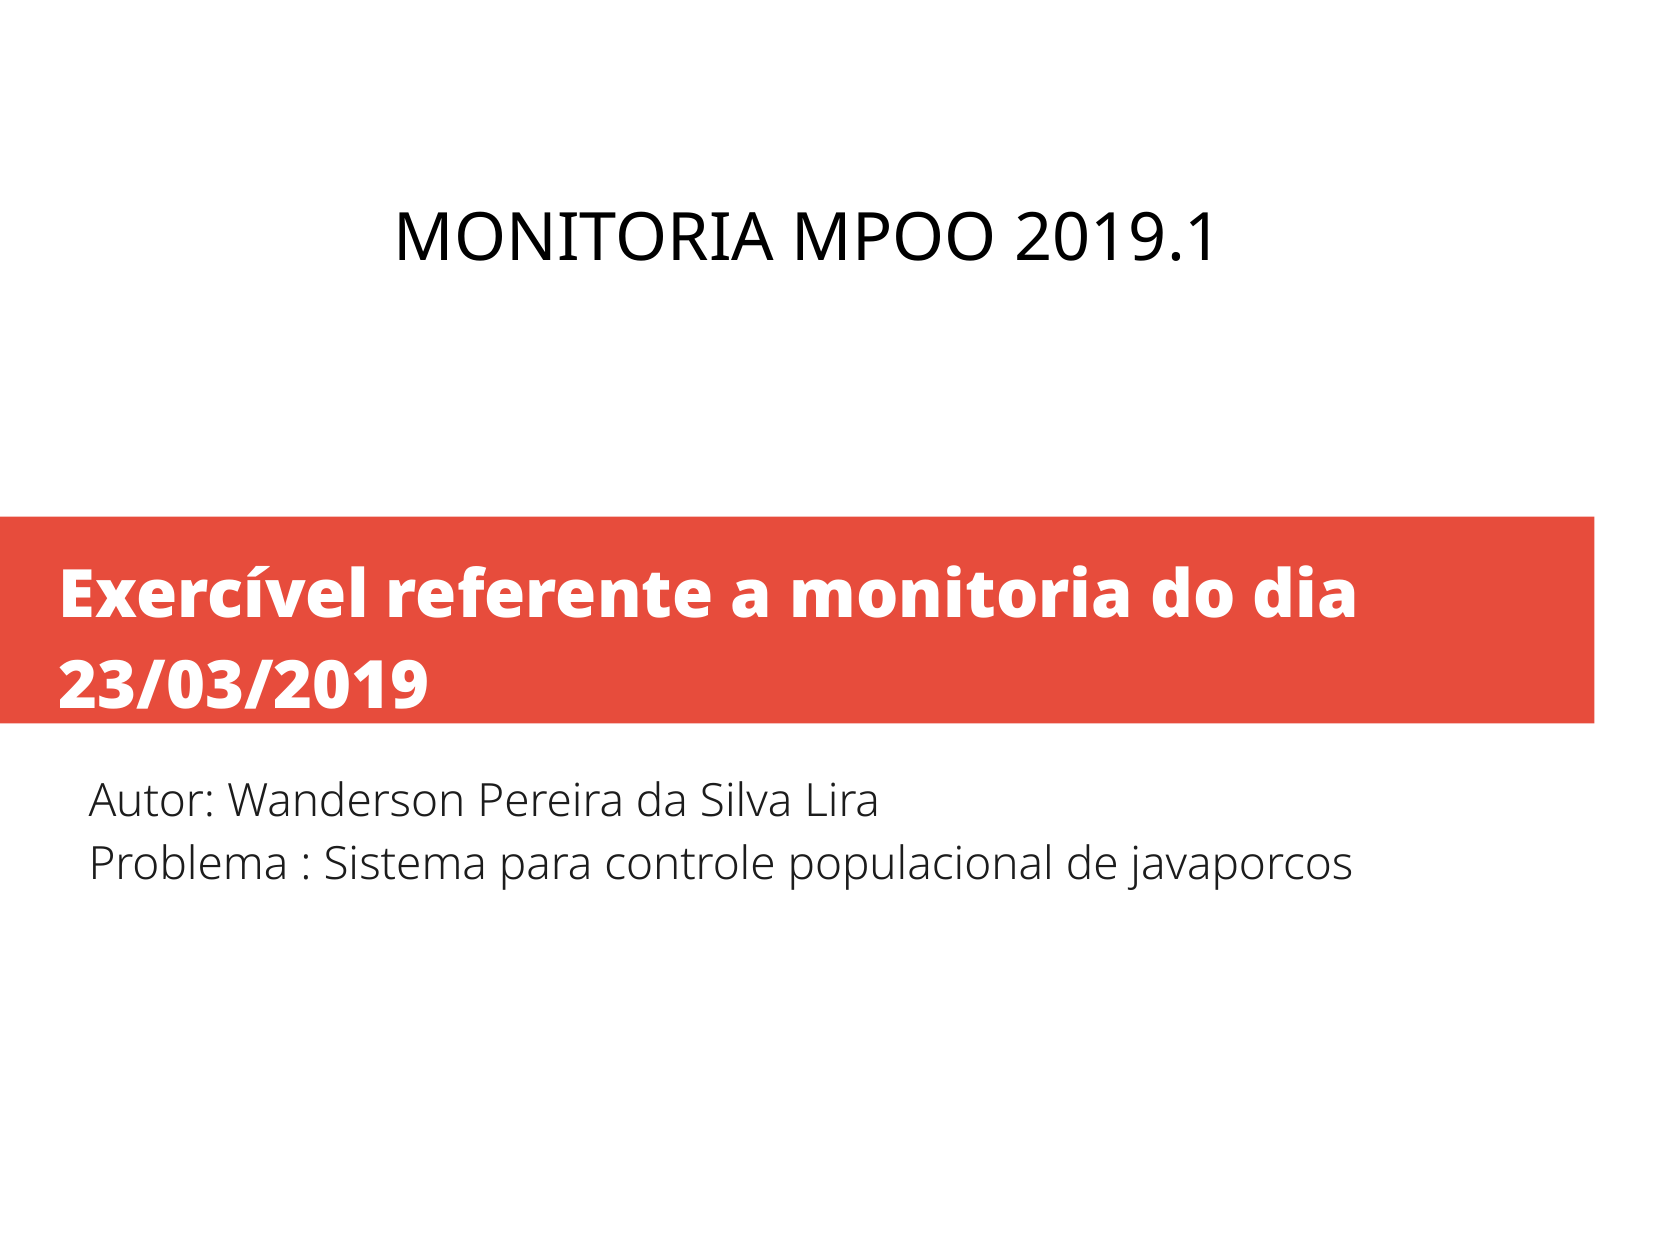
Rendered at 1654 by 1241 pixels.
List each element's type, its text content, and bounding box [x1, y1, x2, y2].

title Exercível referente a monitoria do dia 23/03/2019 [59, 546, 1595, 694]
subtitle Autor: Wanderson Pereira da Silva Lira Problema : Sistema para controle populacional de javaporcos [88, 767, 1595, 1182]
text_box MONITORIA MPOO 2019.1 [379, 181, 1273, 275]
